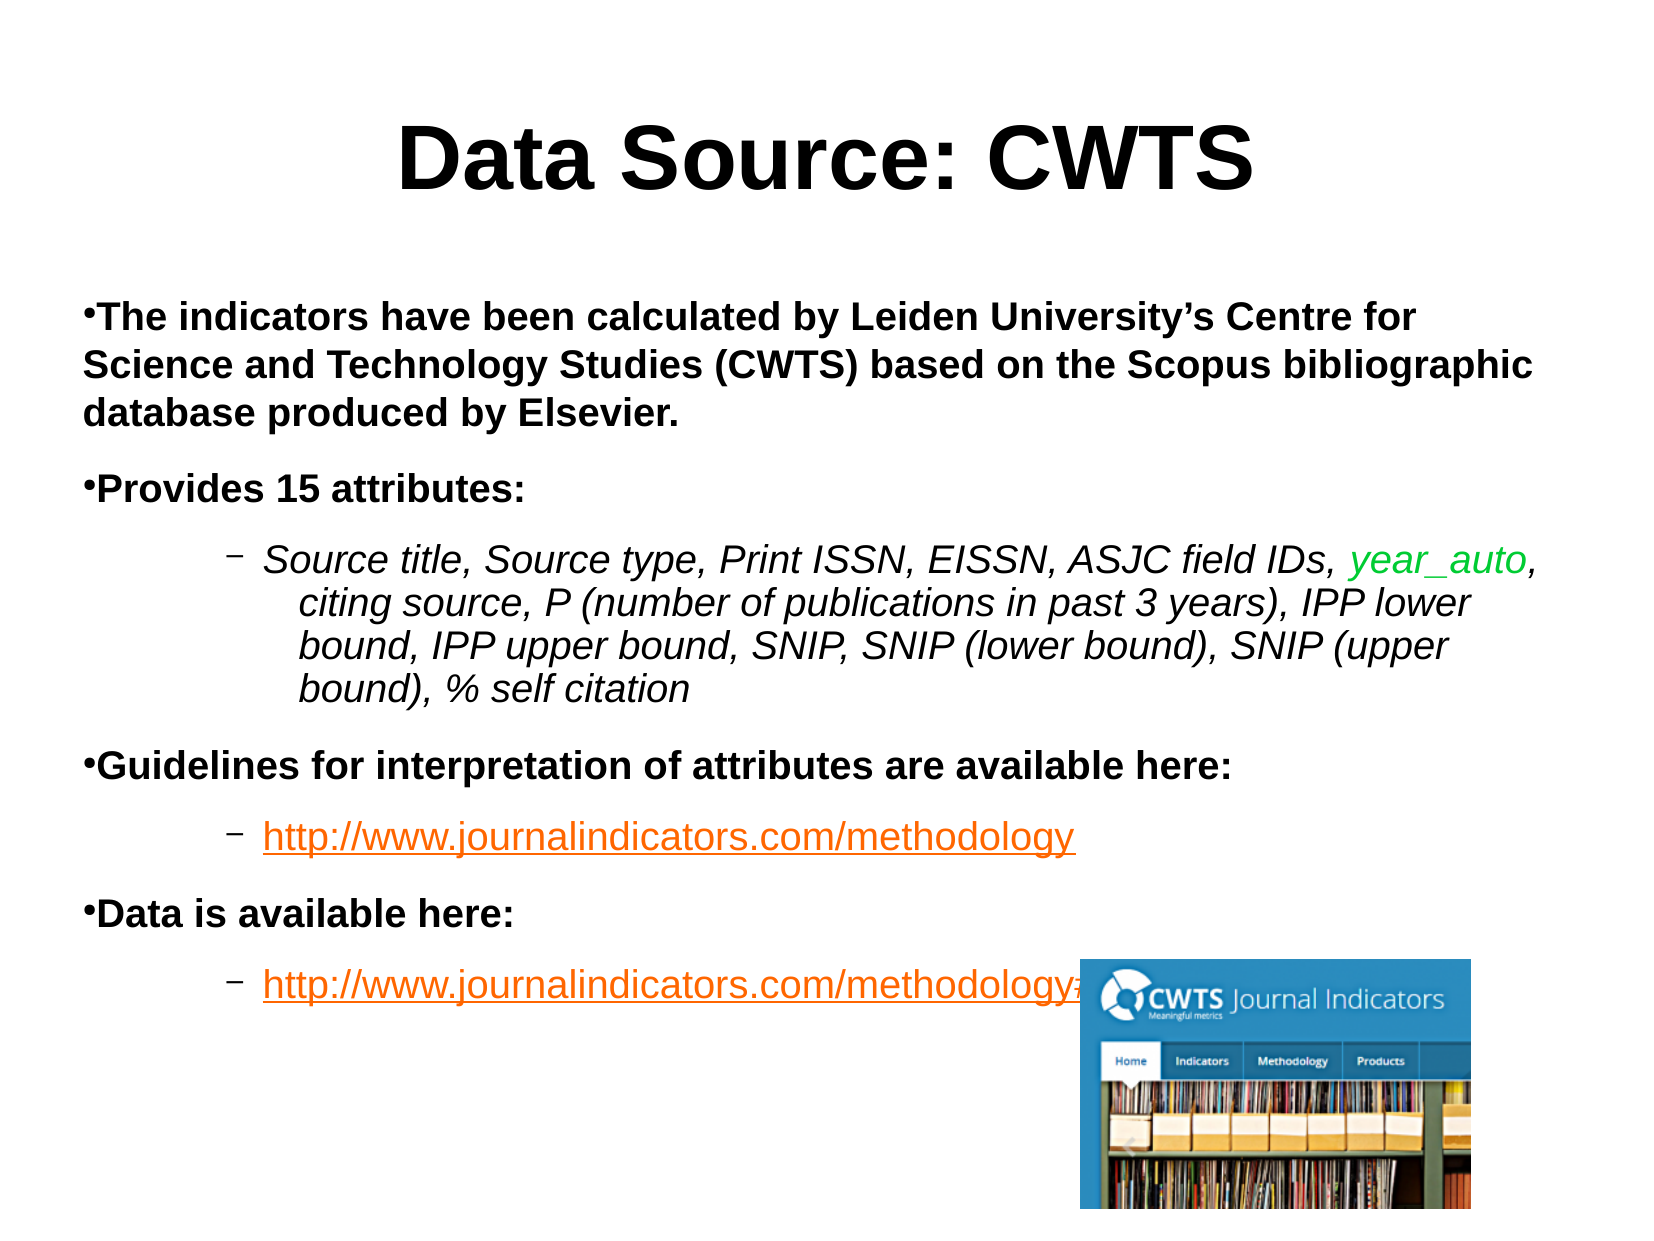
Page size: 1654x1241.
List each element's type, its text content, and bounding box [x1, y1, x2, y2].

picture [1080, 960, 1471, 1209]
text_box [1185, 1129, 1571, 1216]
list The indicators have been calculated by Leiden University’s Centre for Science and Technology Studies (CWTS) based on the Scopus bibliographic database produced by Elsevier. Provides 15 attributes: Source title, Source type, Print ISSN, EISSN, ASJC field IDs, year_auto, citing source, P (number of publications in past 3 years), IPP lower bound, IPP upper bound, SNIP, SNIP (lower bound), SNIP (upper bound), % self citation Guidelines for interpretation of attributes are available here: http://www.journalindicators.com/methodology Data is available here: http://www.journalindicators.com/methodology#download [82, 290, 1571, 1010]
title Data Source: CWTS [82, 49, 1571, 257]
